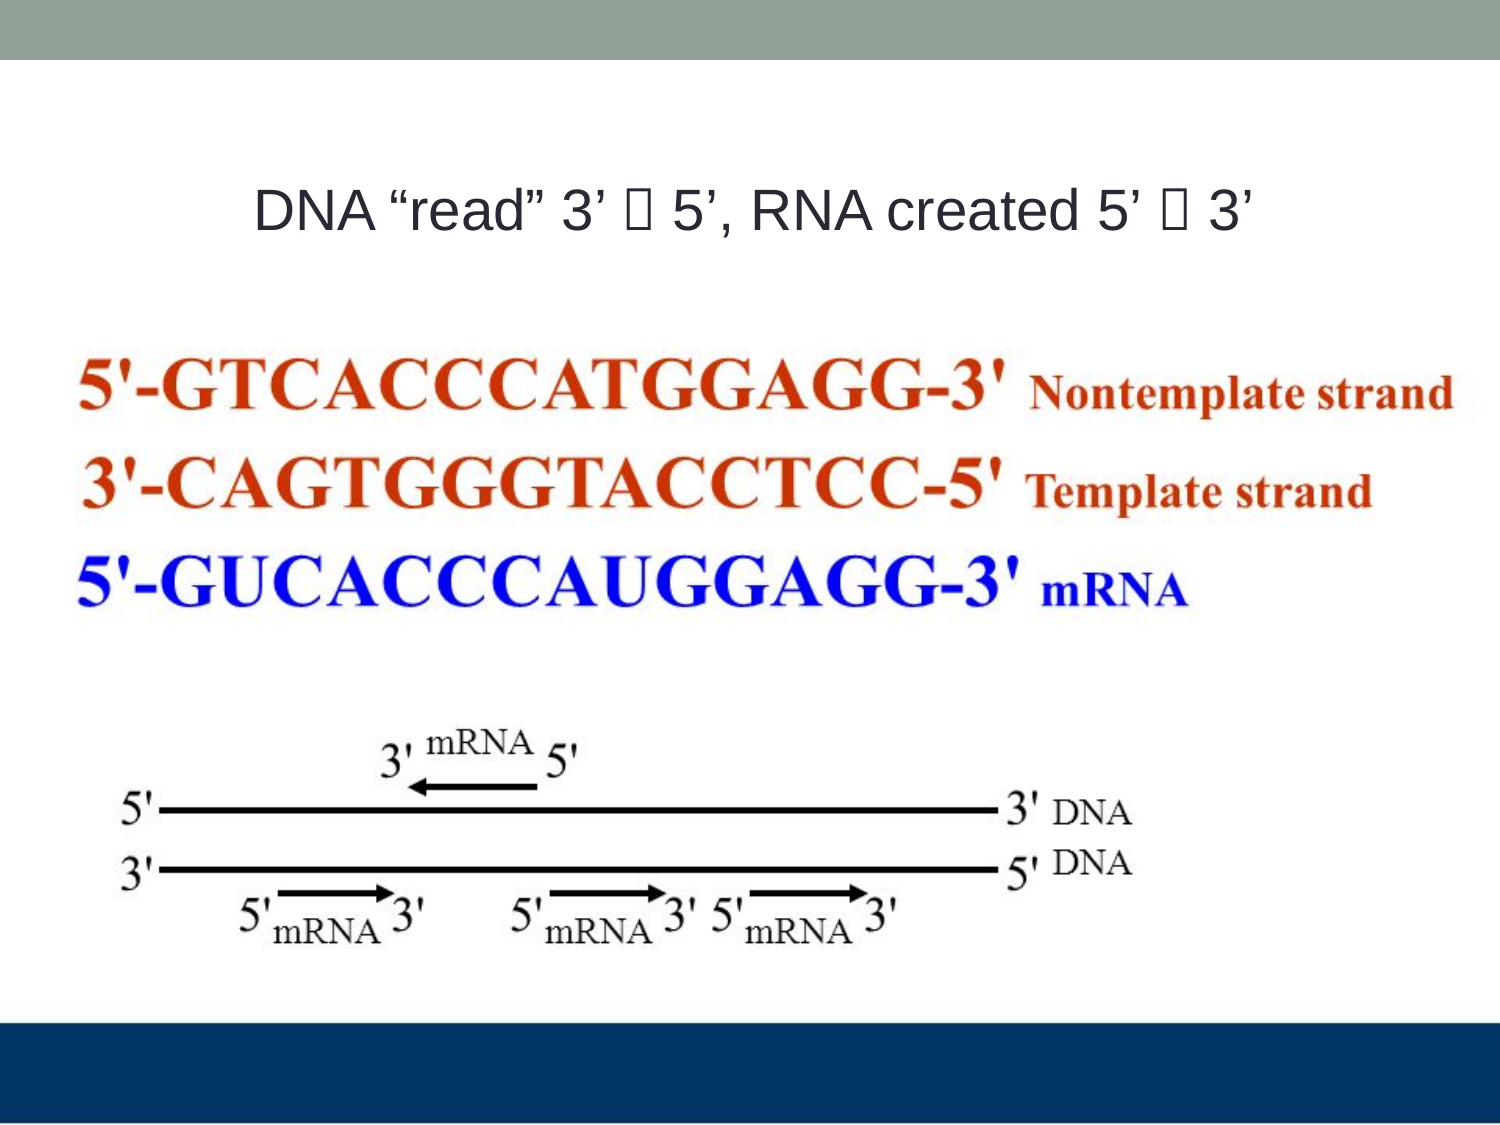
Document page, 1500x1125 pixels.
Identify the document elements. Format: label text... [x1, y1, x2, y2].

text_box DNA “read” 3’  5’, RNA created 5’  3’ [54, 164, 1454, 250]
picture [0, 324, 1500, 1125]
